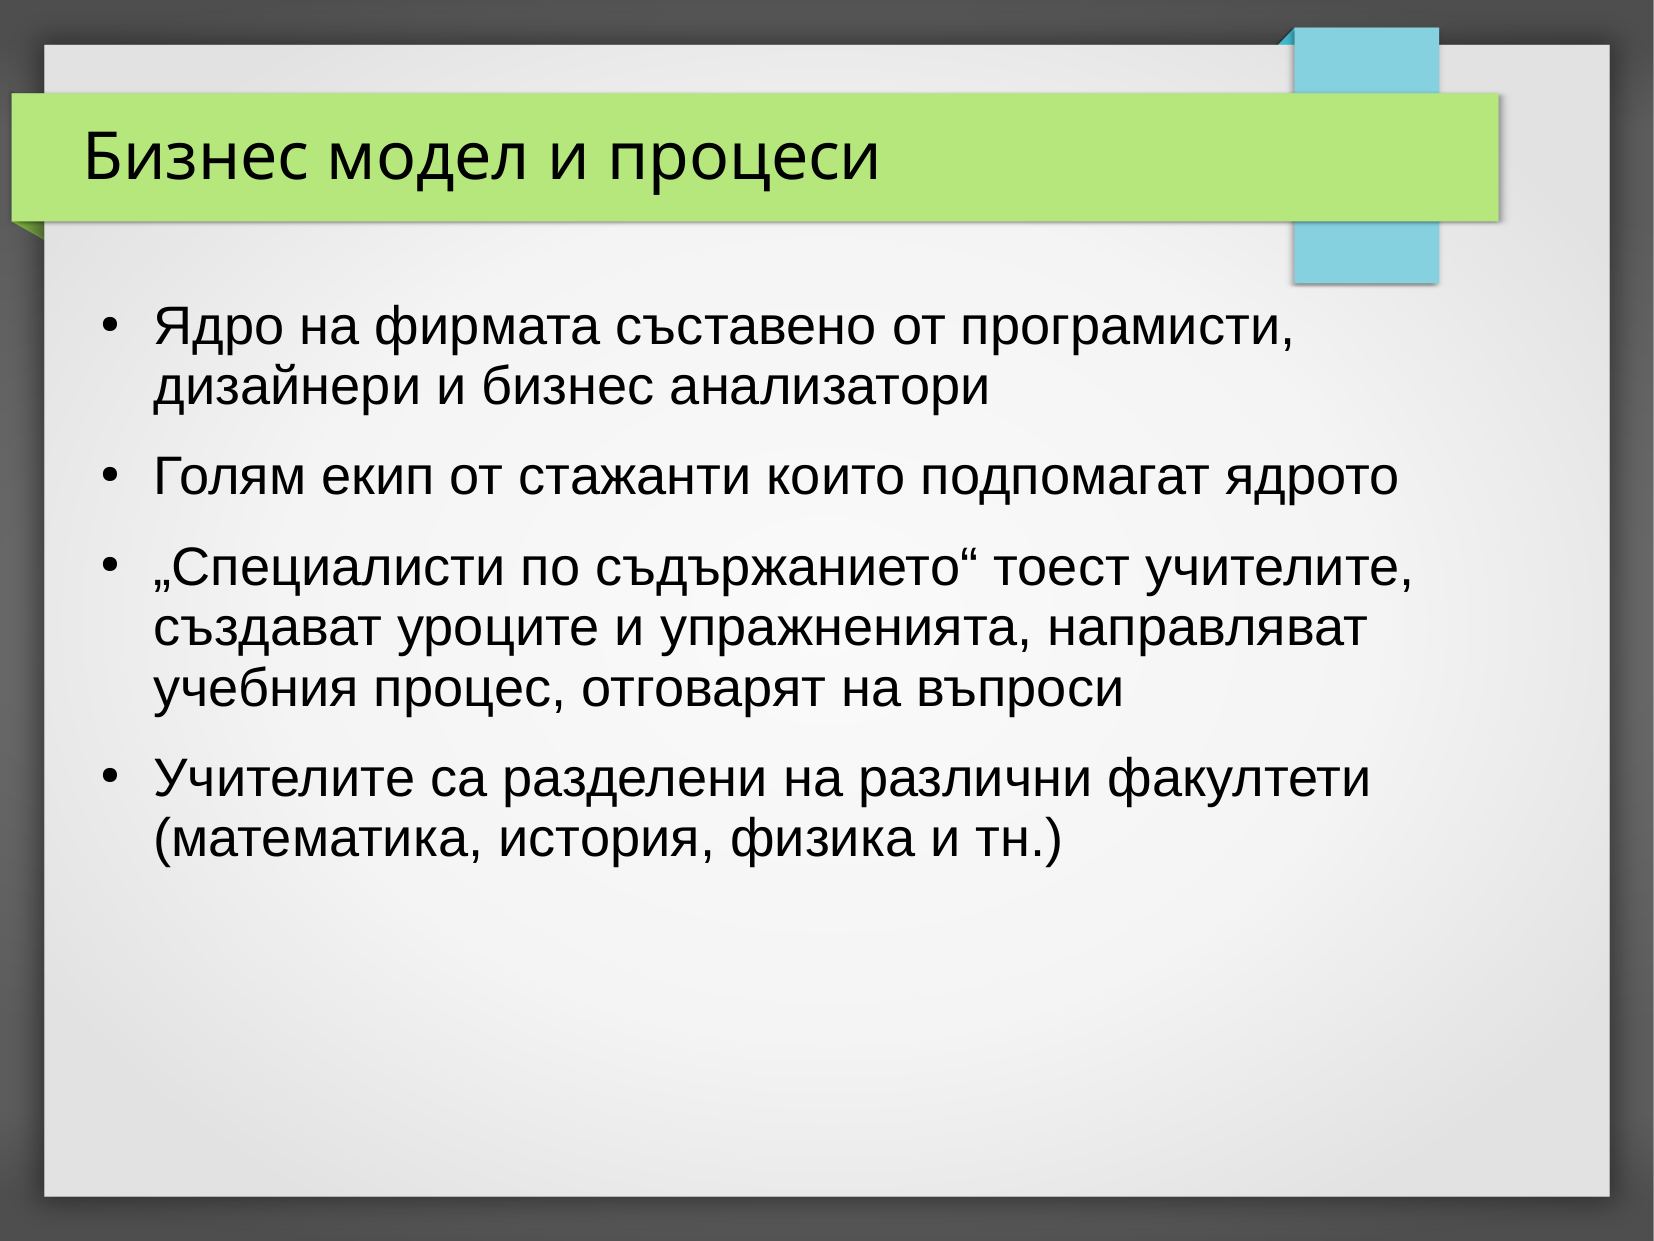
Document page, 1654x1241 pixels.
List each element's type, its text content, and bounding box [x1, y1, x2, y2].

picture [0, 0, 1654, 1241]
list Ядро на фирмата съставено от програмисти, дизайнери и бизнес анализатори Голям екип от стажанти които подпомагат ядрото „Специалисти по съдържанието“ тоест учителите, създават уроците и упражненията, направляват учебния процес, отговарят на въпроси Учителите са разделени на различни факултети (математика, история, физика и тн.) [82, 295, 1571, 1015]
title Бизнес модел и процеси [82, 94, 1264, 213]
